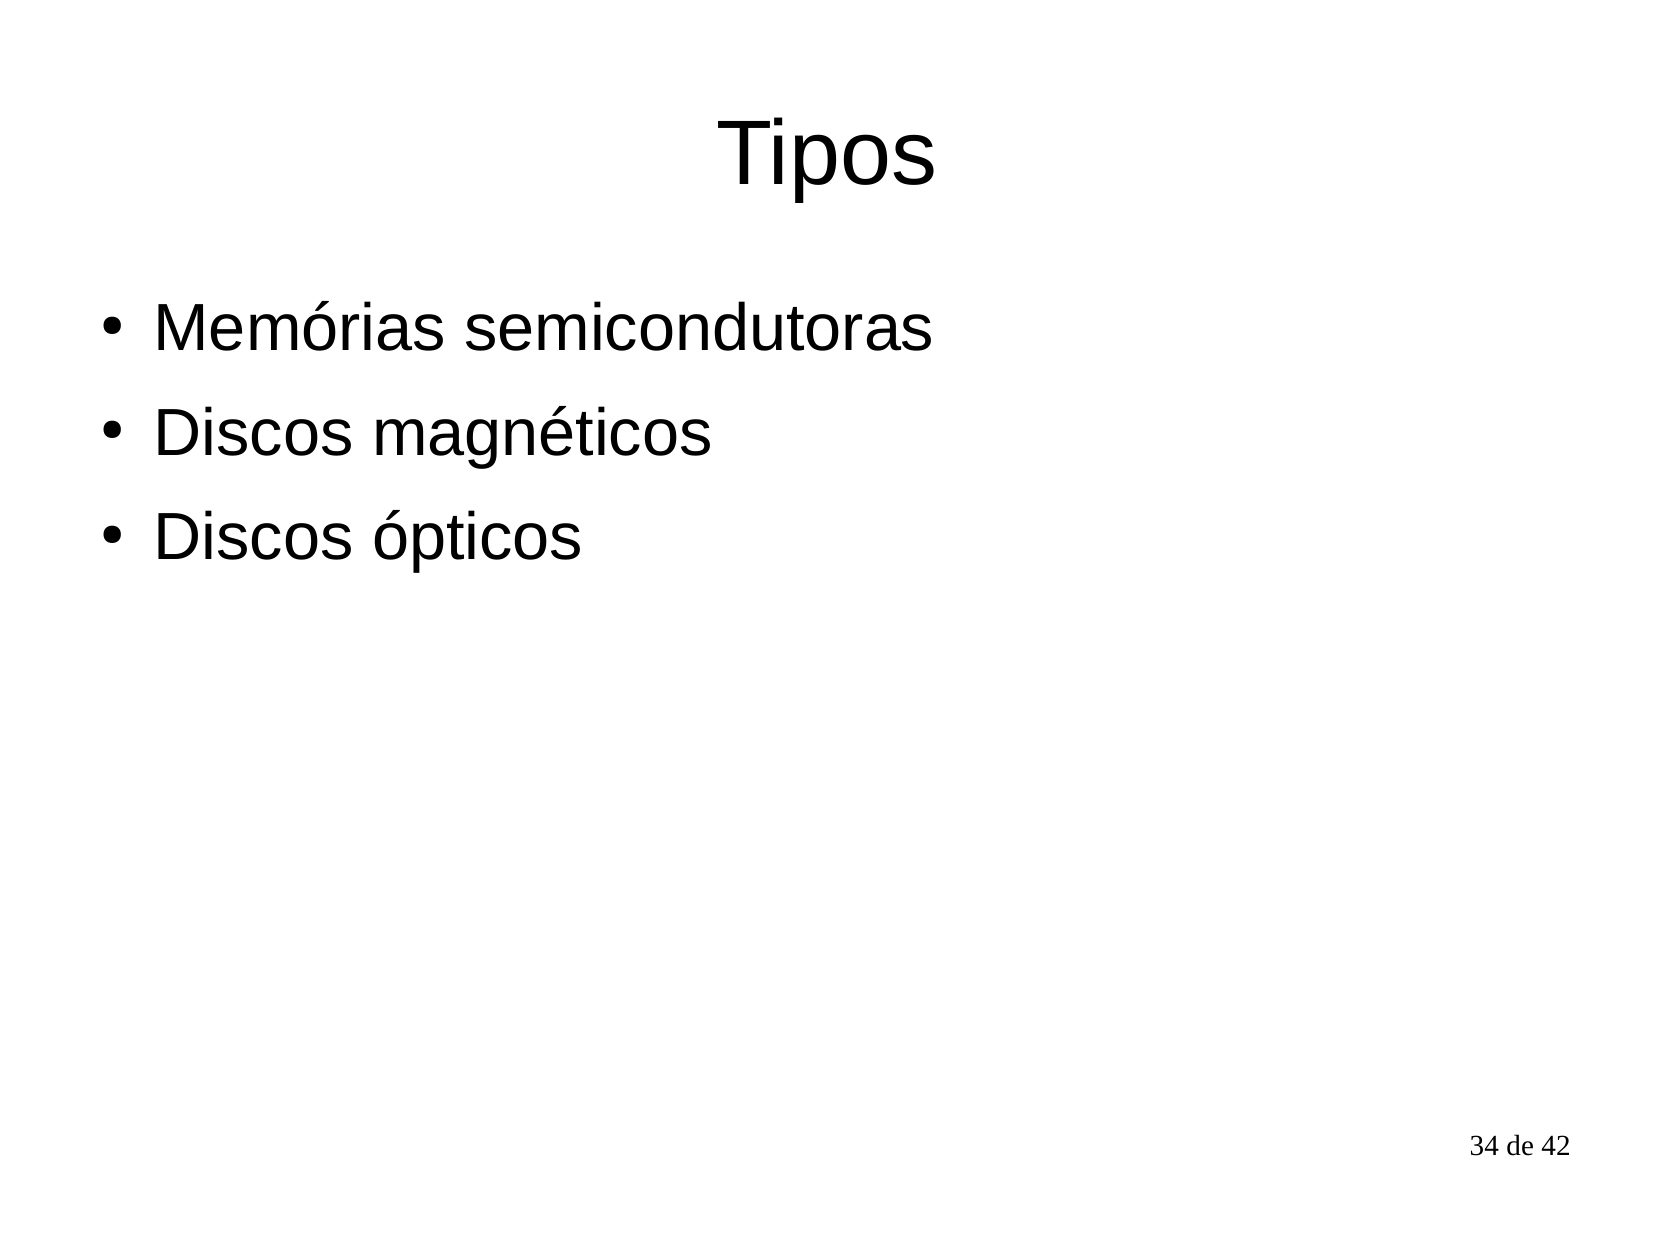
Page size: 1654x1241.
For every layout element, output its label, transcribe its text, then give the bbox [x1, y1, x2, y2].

list Memórias semicondutoras Discos magnéticos Discos ópticos [82, 290, 1571, 1010]
title Tipos [82, 49, 1571, 257]
